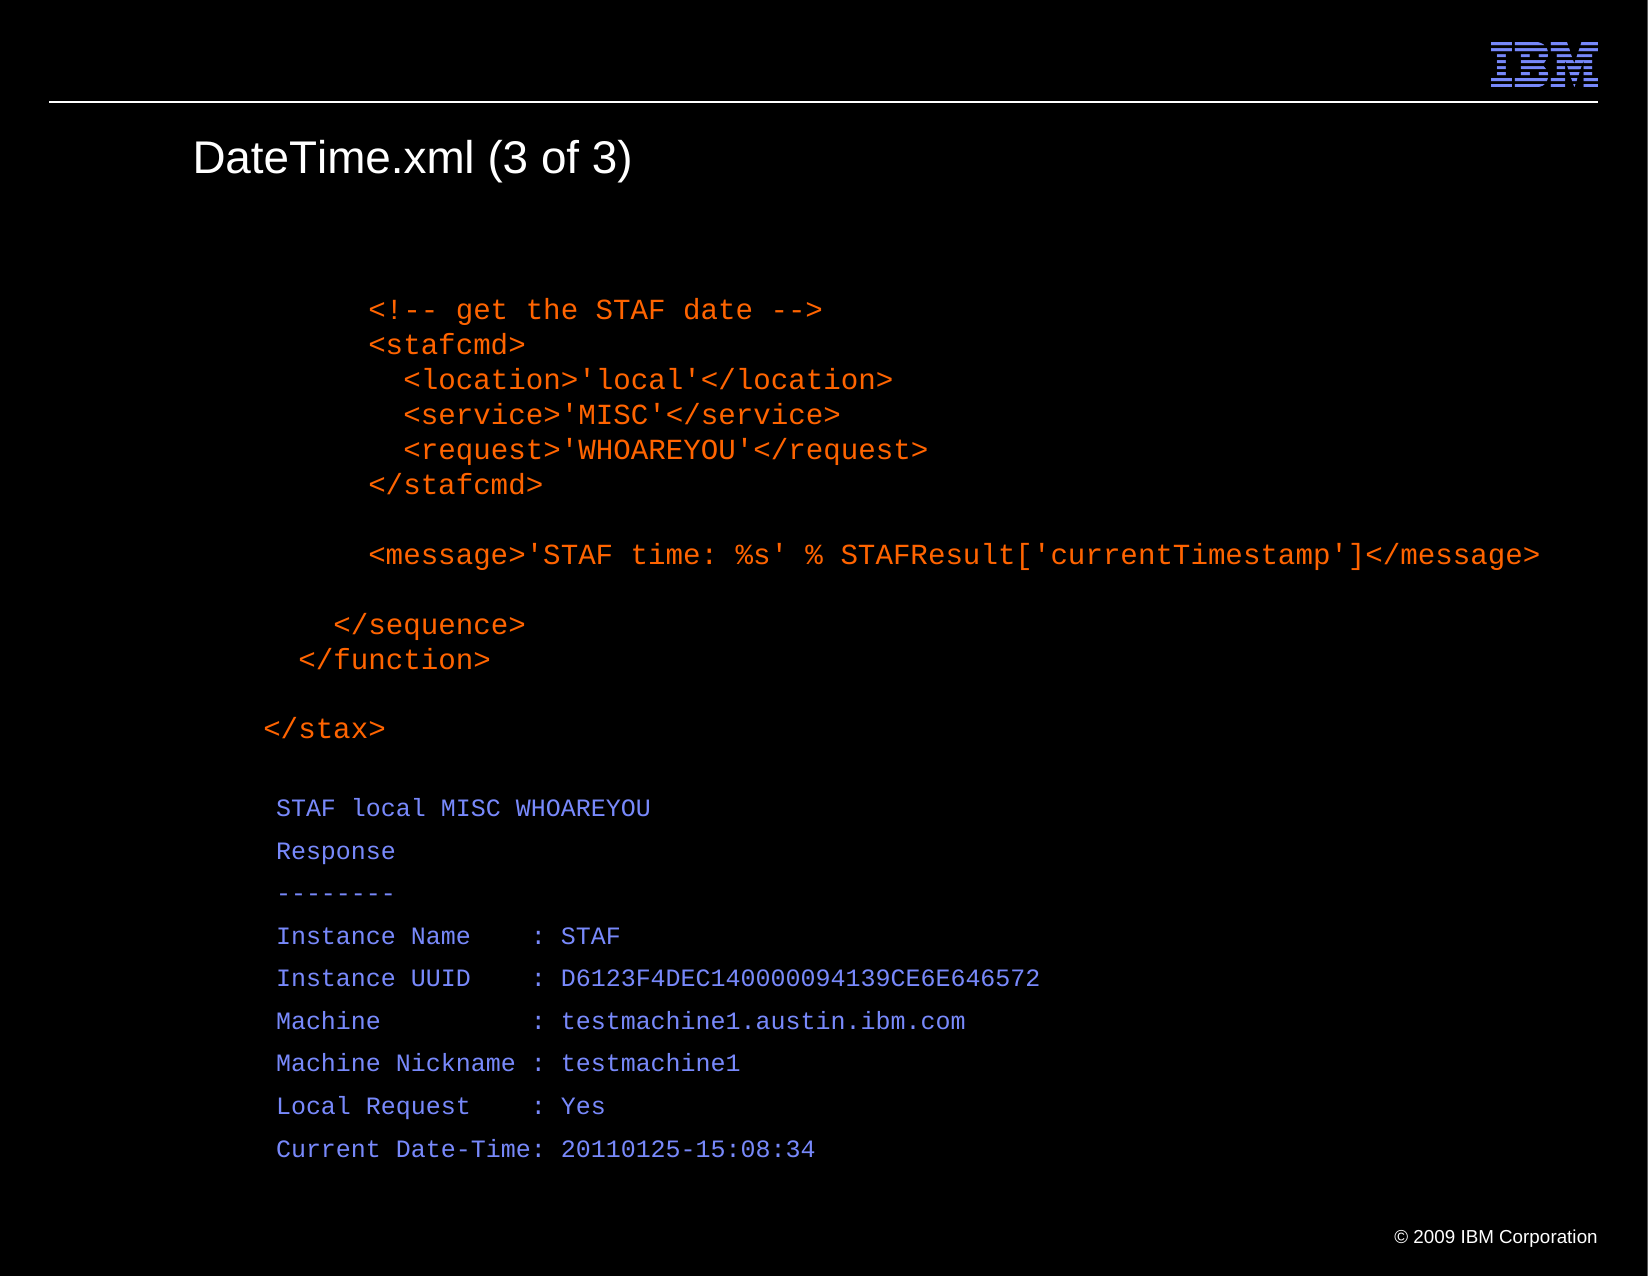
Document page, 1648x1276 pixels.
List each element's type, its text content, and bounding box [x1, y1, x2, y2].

picture [1491, 42, 1598, 87]
text_box <!-- get the STAF date --> <stafcmd> <location>'local'</location> <service>'MISC'</service> <request>'WHOAREYOU'</request> </stafcmd> <message>'STAF time: %s' % STAFResult['currentTimestamp']</message> </sequence> </function> </stax> [248, 212, 1648, 788]
title DateTime.xml (3 of 3) [175, 125, 1648, 219]
text_box STAF local MISC WHOAREYOU Response -------- Instance Name : STAF Instance UUID : D6123F4DEC140000094139CE6E646572 Machine : testmachine1.austin.ibm.com Machine Nickname : testmachine1 Local Request : Yes Current Date-Time: 20110125-15:08:34 [261, 787, 1299, 1171]
